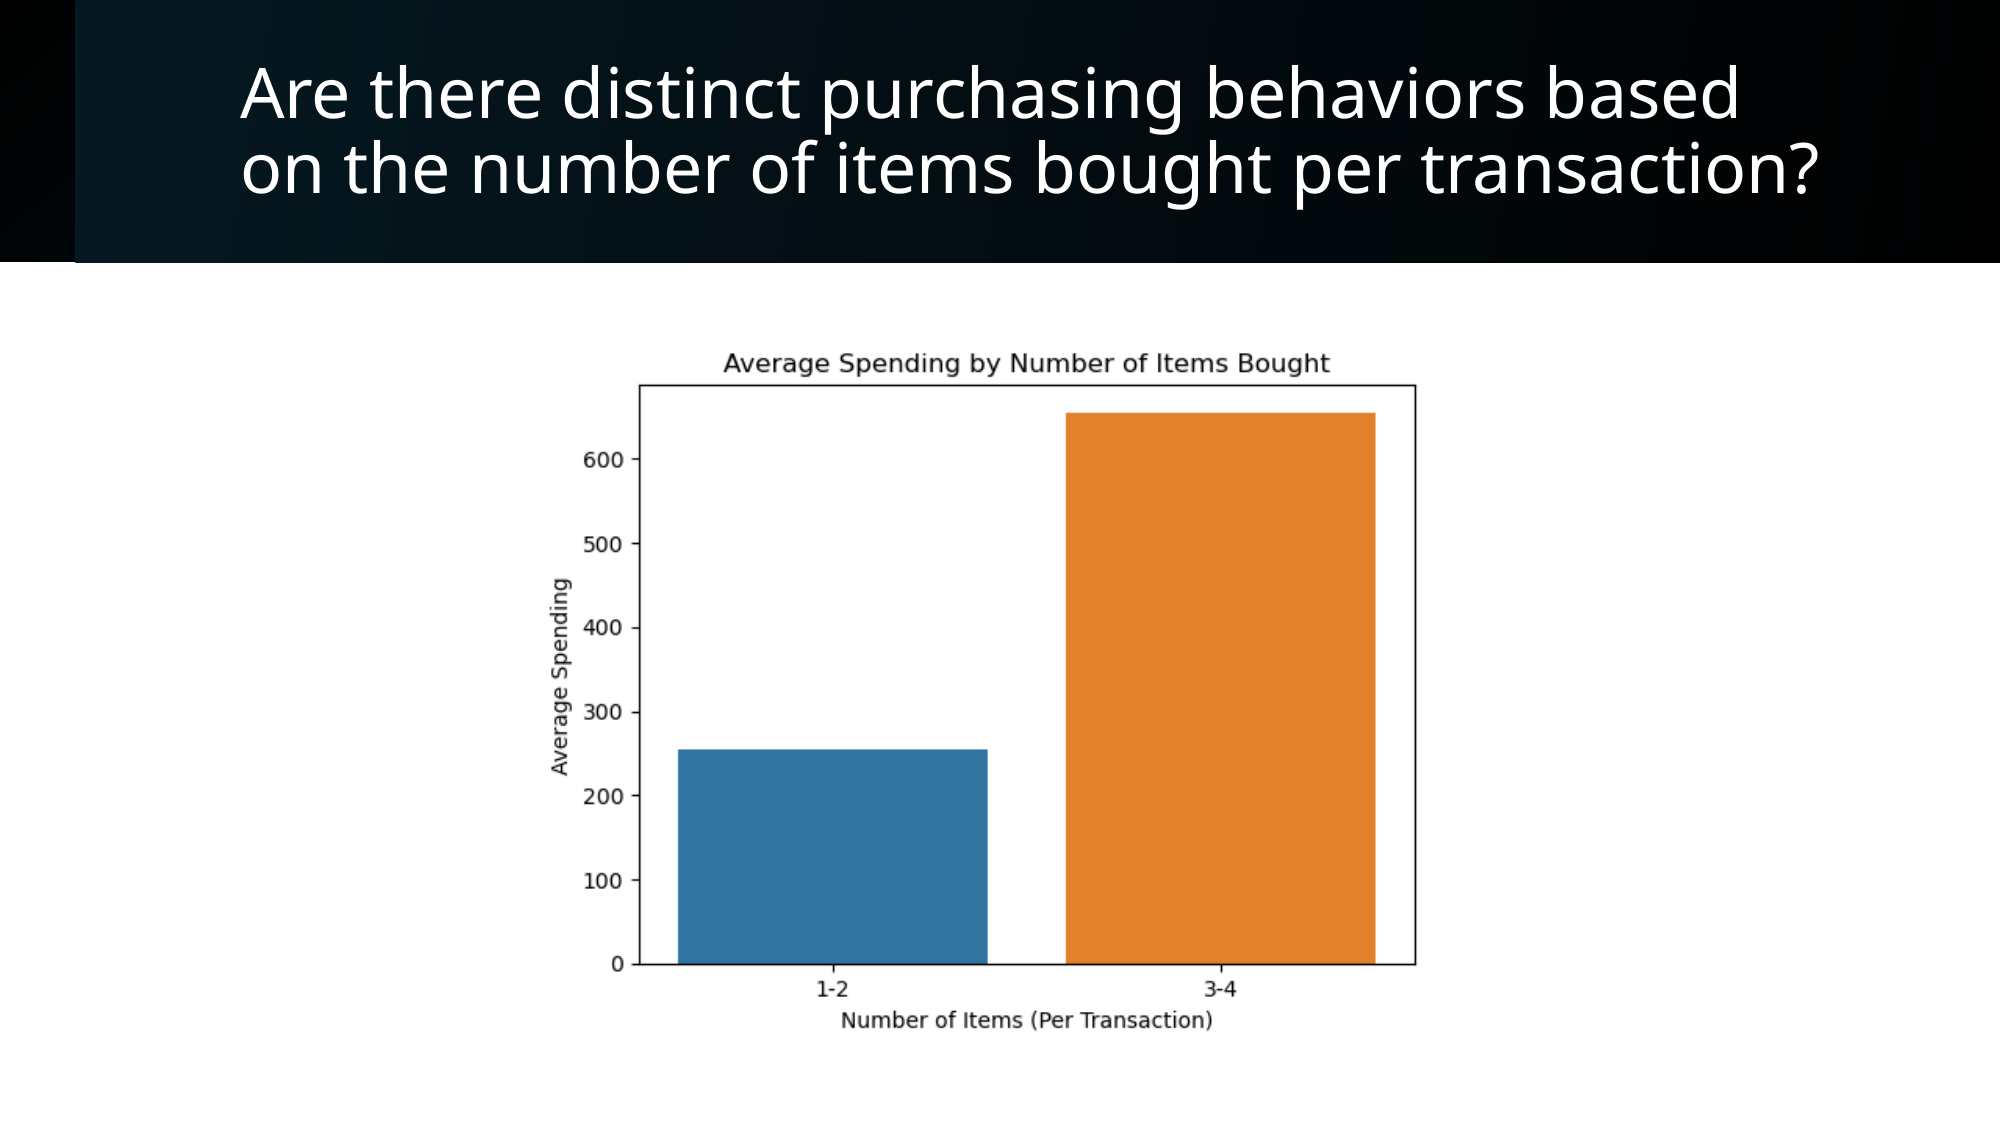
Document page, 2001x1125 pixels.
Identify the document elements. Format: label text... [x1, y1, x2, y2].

picture [536, 338, 1429, 1047]
text_box [0, 0, 2000, 1125]
title Are there distinct purchasing behaviors based on the number of items bought per transaction? [225, 48, 1849, 218]
